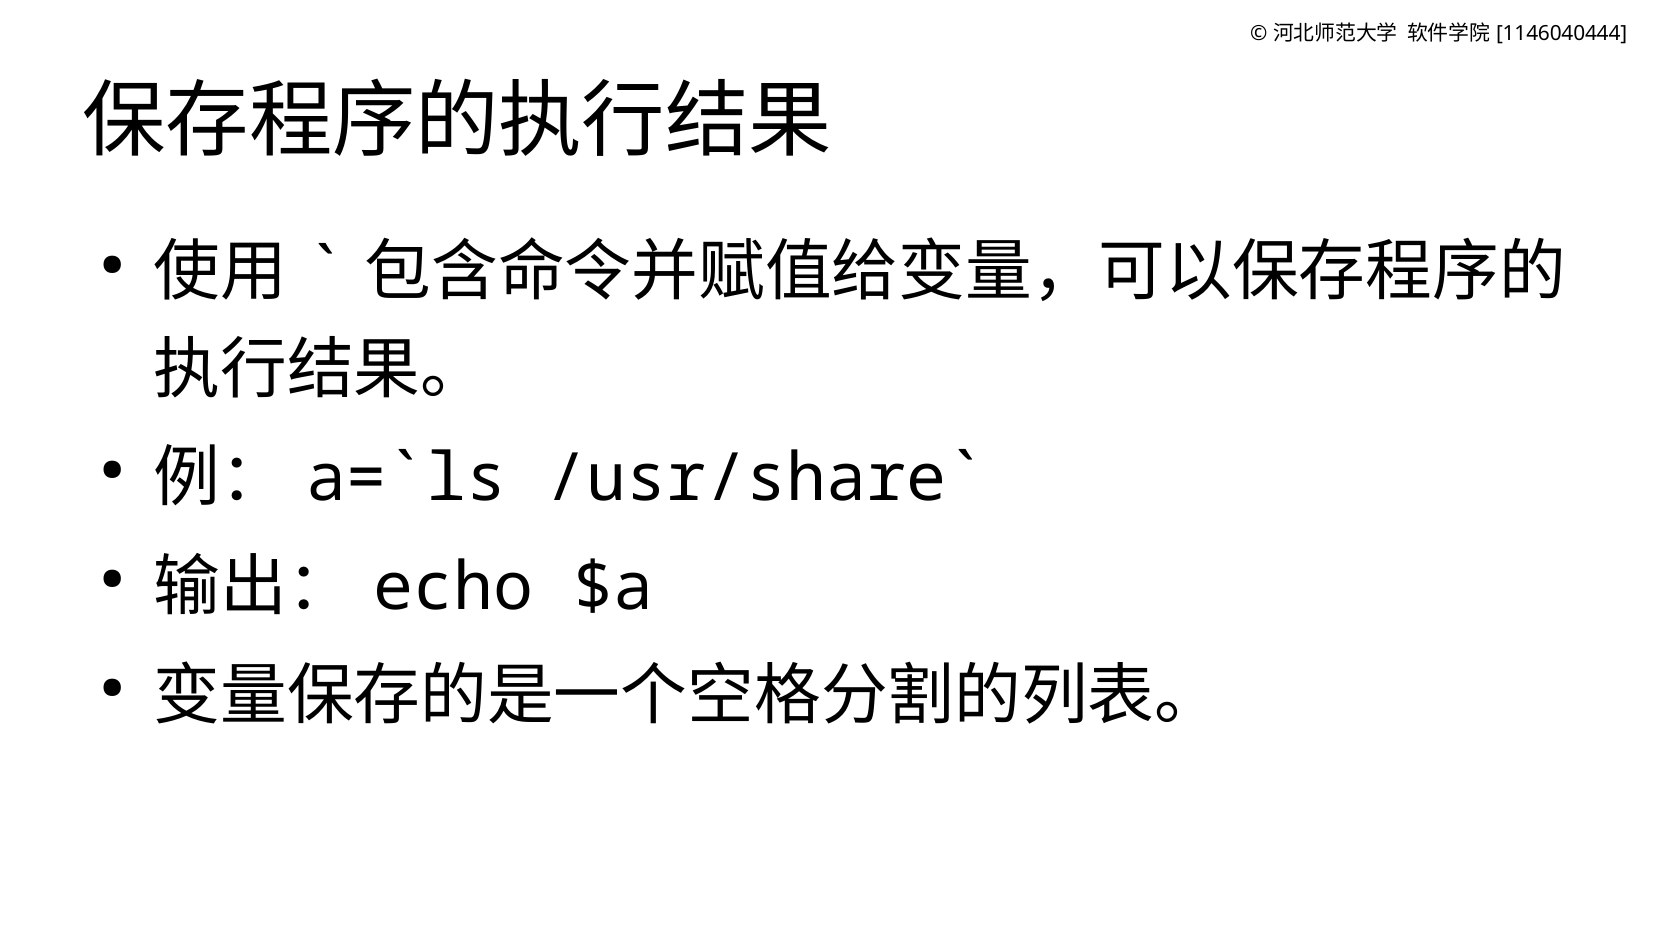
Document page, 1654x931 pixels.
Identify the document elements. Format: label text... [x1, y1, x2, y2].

title 保存程序的执行结果 [82, 37, 1571, 189]
list 使用`包含命令并赋值给变量，可以保存程序的执行结果。 例：a=`ls /usr/share` 输出：echo $a 变量保存的是一个空格分割的列表。 [82, 217, 1571, 758]
